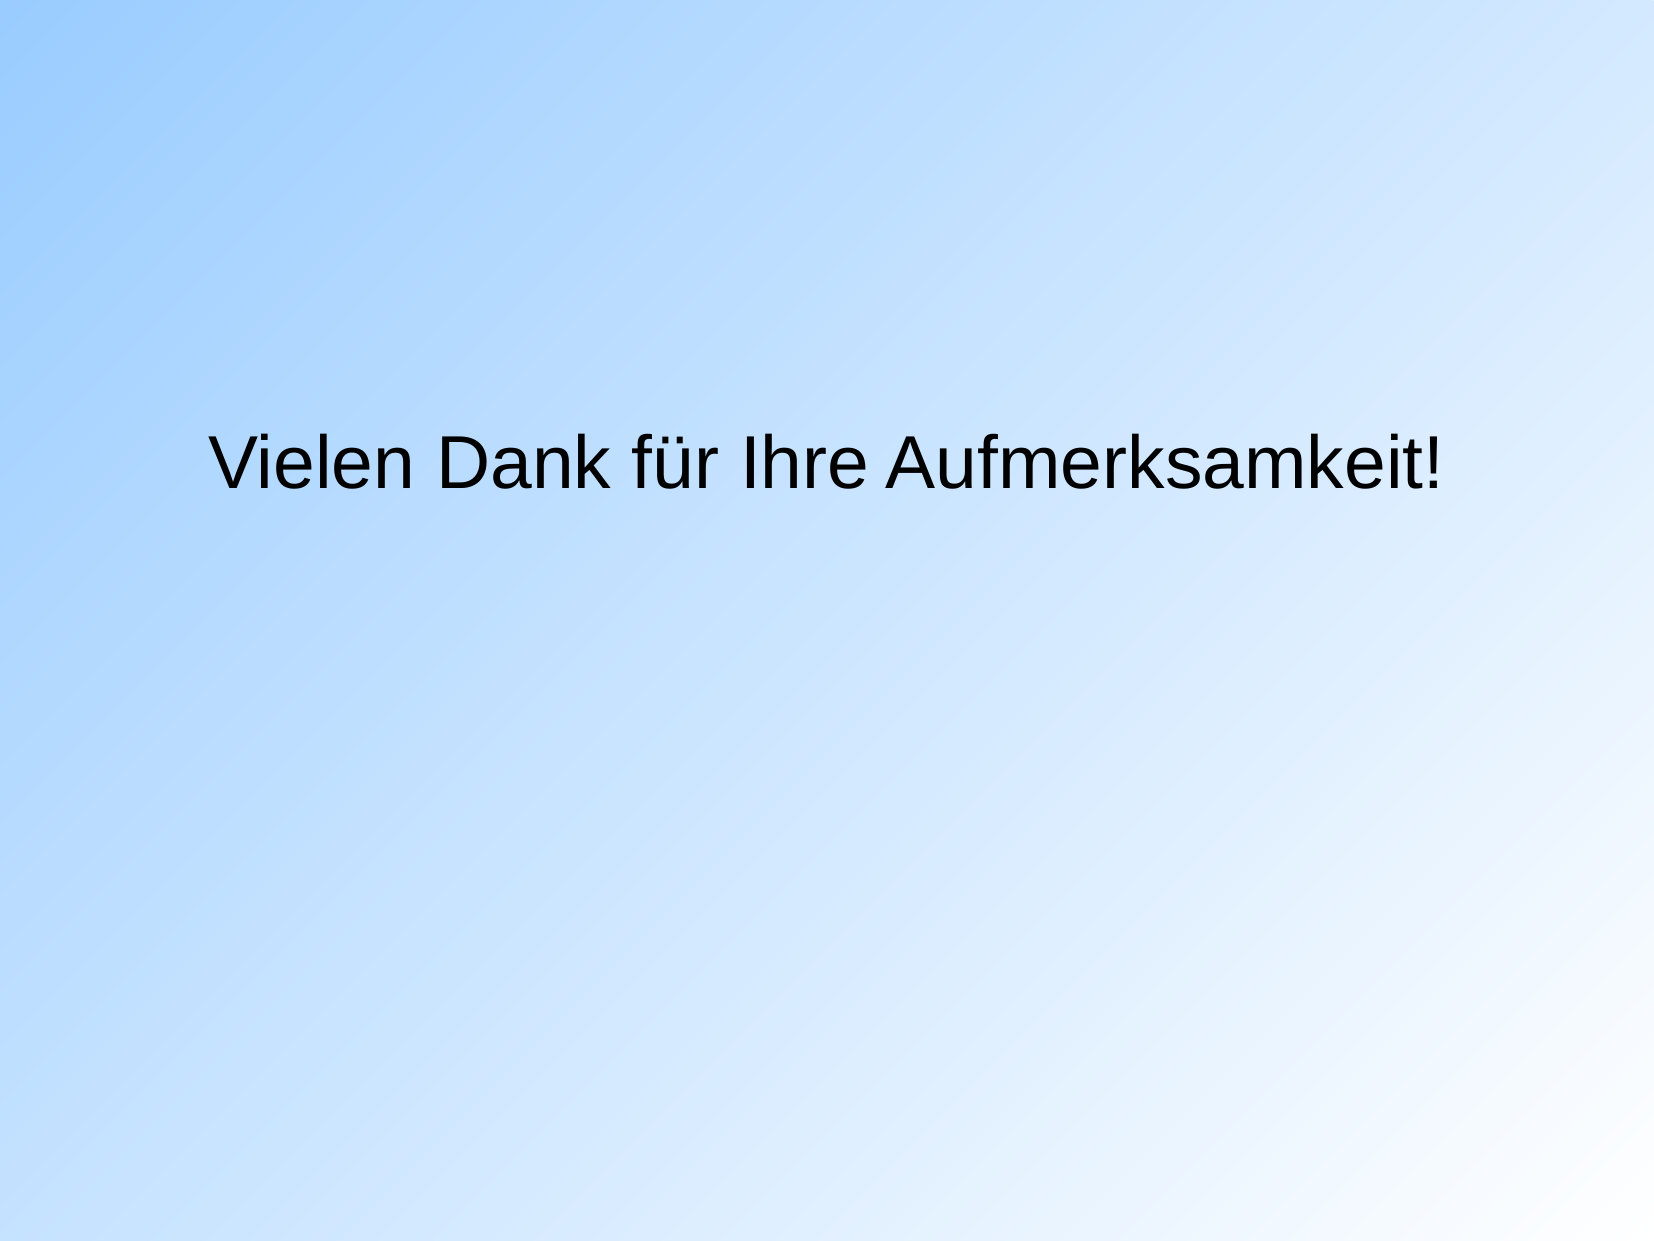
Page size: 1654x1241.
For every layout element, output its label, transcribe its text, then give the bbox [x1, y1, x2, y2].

list Vielen Dank für Ihre Aufmerksamkeit! [82, 413, 1571, 1109]
